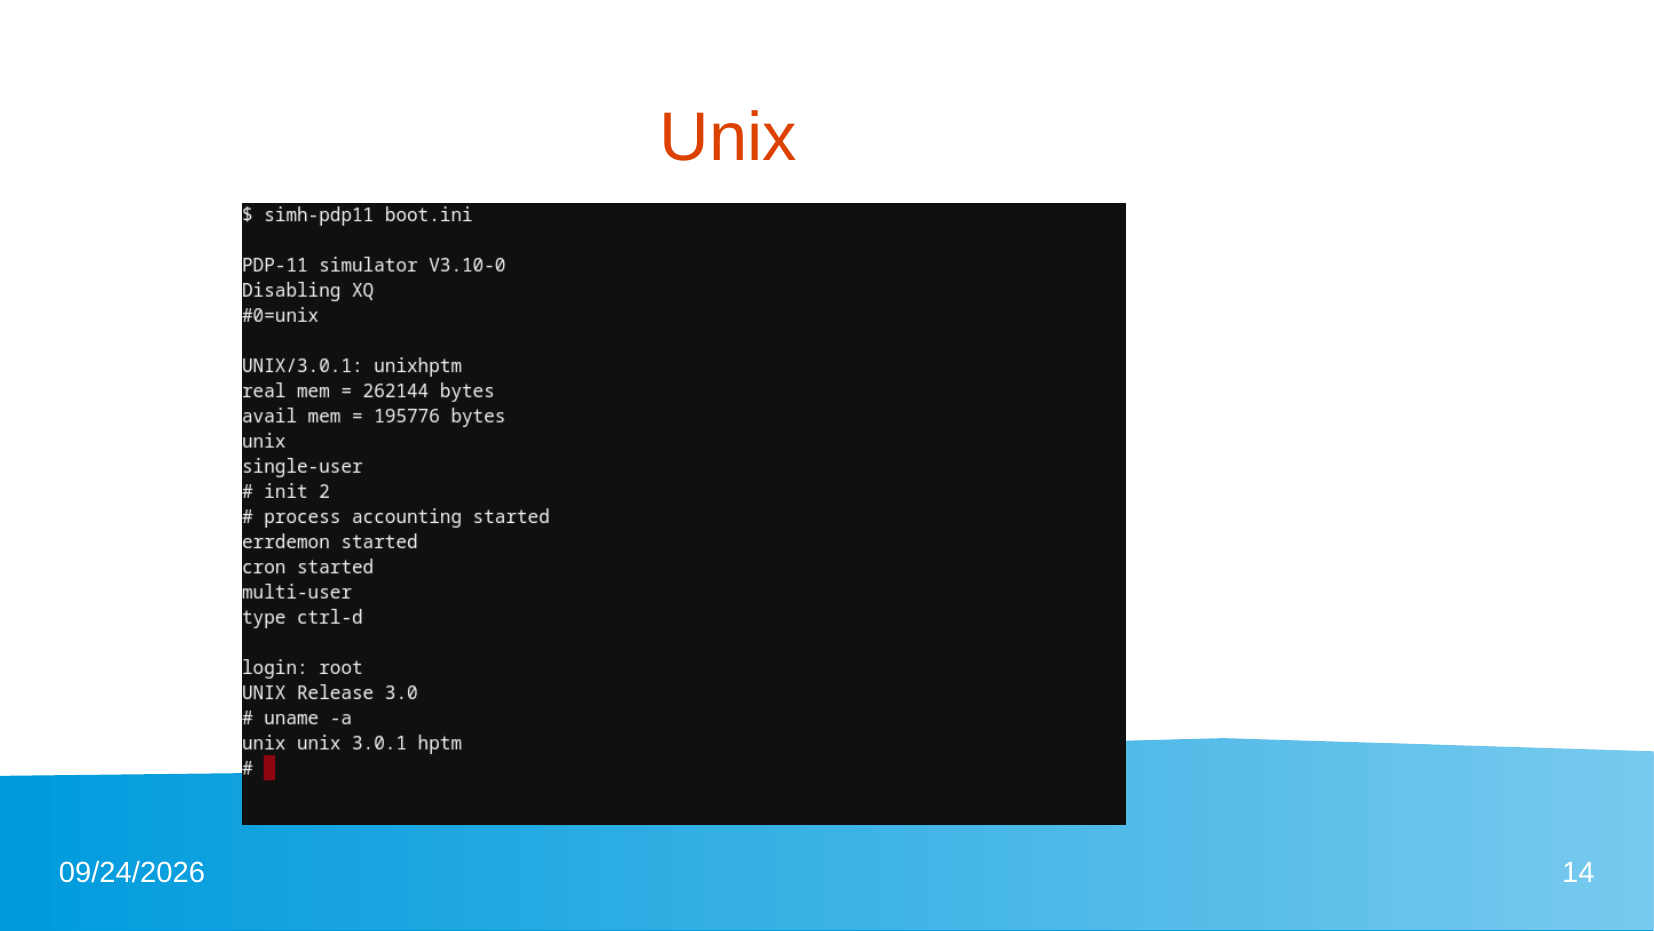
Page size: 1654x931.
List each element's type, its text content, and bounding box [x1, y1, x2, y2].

picture [242, 203, 1126, 826]
title Unix [0, 47, 1477, 226]
